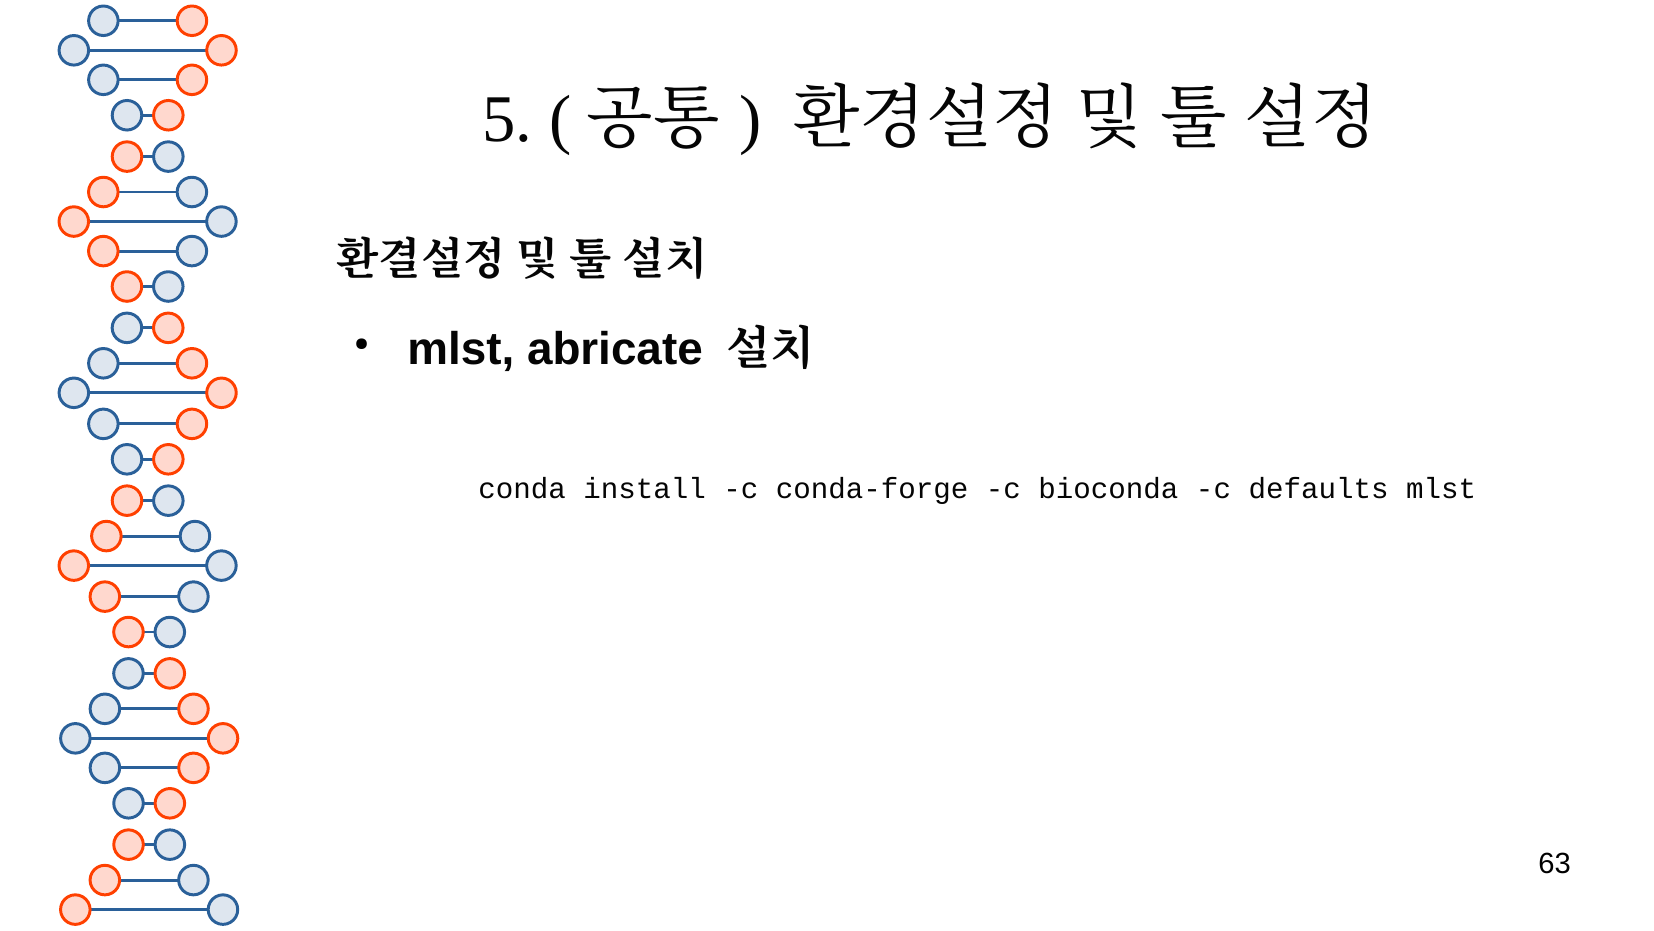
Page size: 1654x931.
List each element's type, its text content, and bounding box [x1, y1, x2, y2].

title 5. (공통) 환경설정 및 툴 설정 [265, 35, 1595, 189]
list 환결설정 및 툴 설치 mlst, abricate 설치 conda install -c conda-forge -c bioconda -c defaults mlst [265, 224, 1595, 863]
